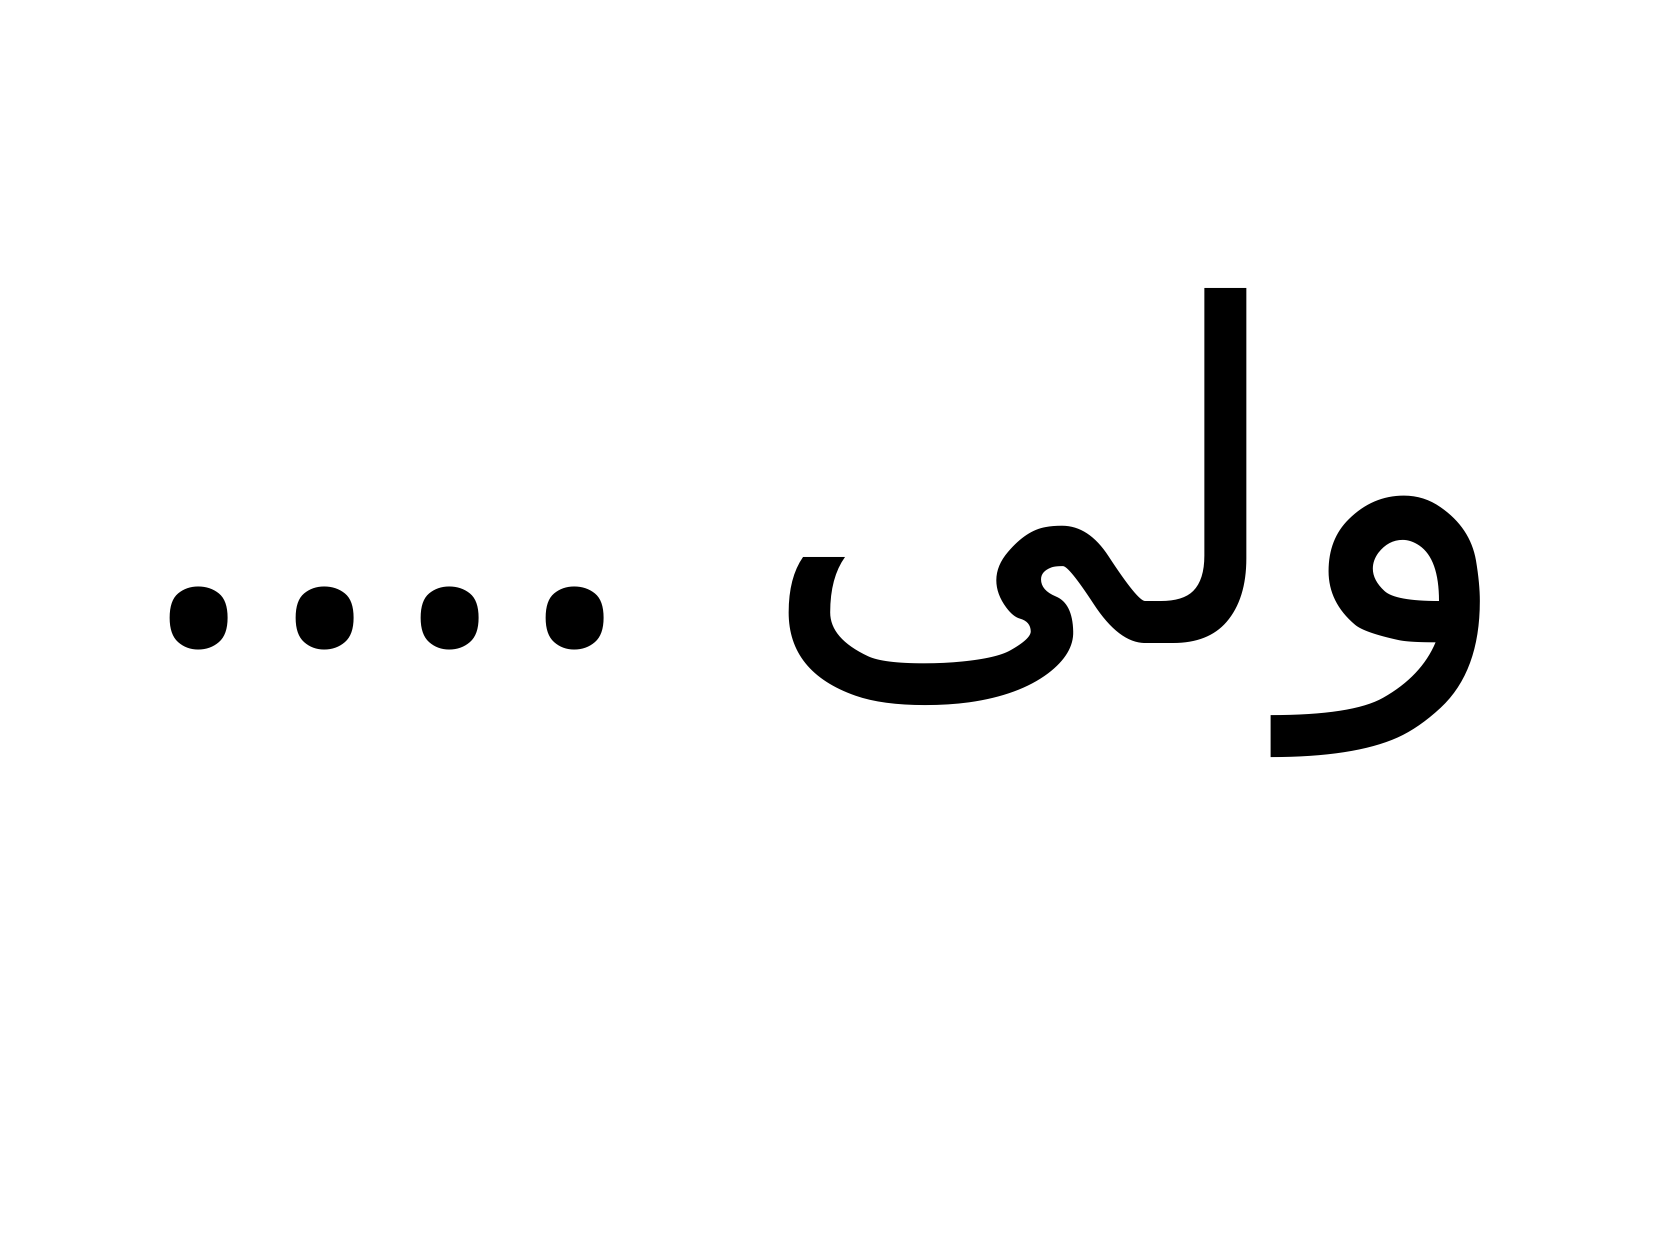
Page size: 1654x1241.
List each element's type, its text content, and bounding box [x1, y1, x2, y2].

subtitle ولی .... [82, 49, 1571, 1010]
